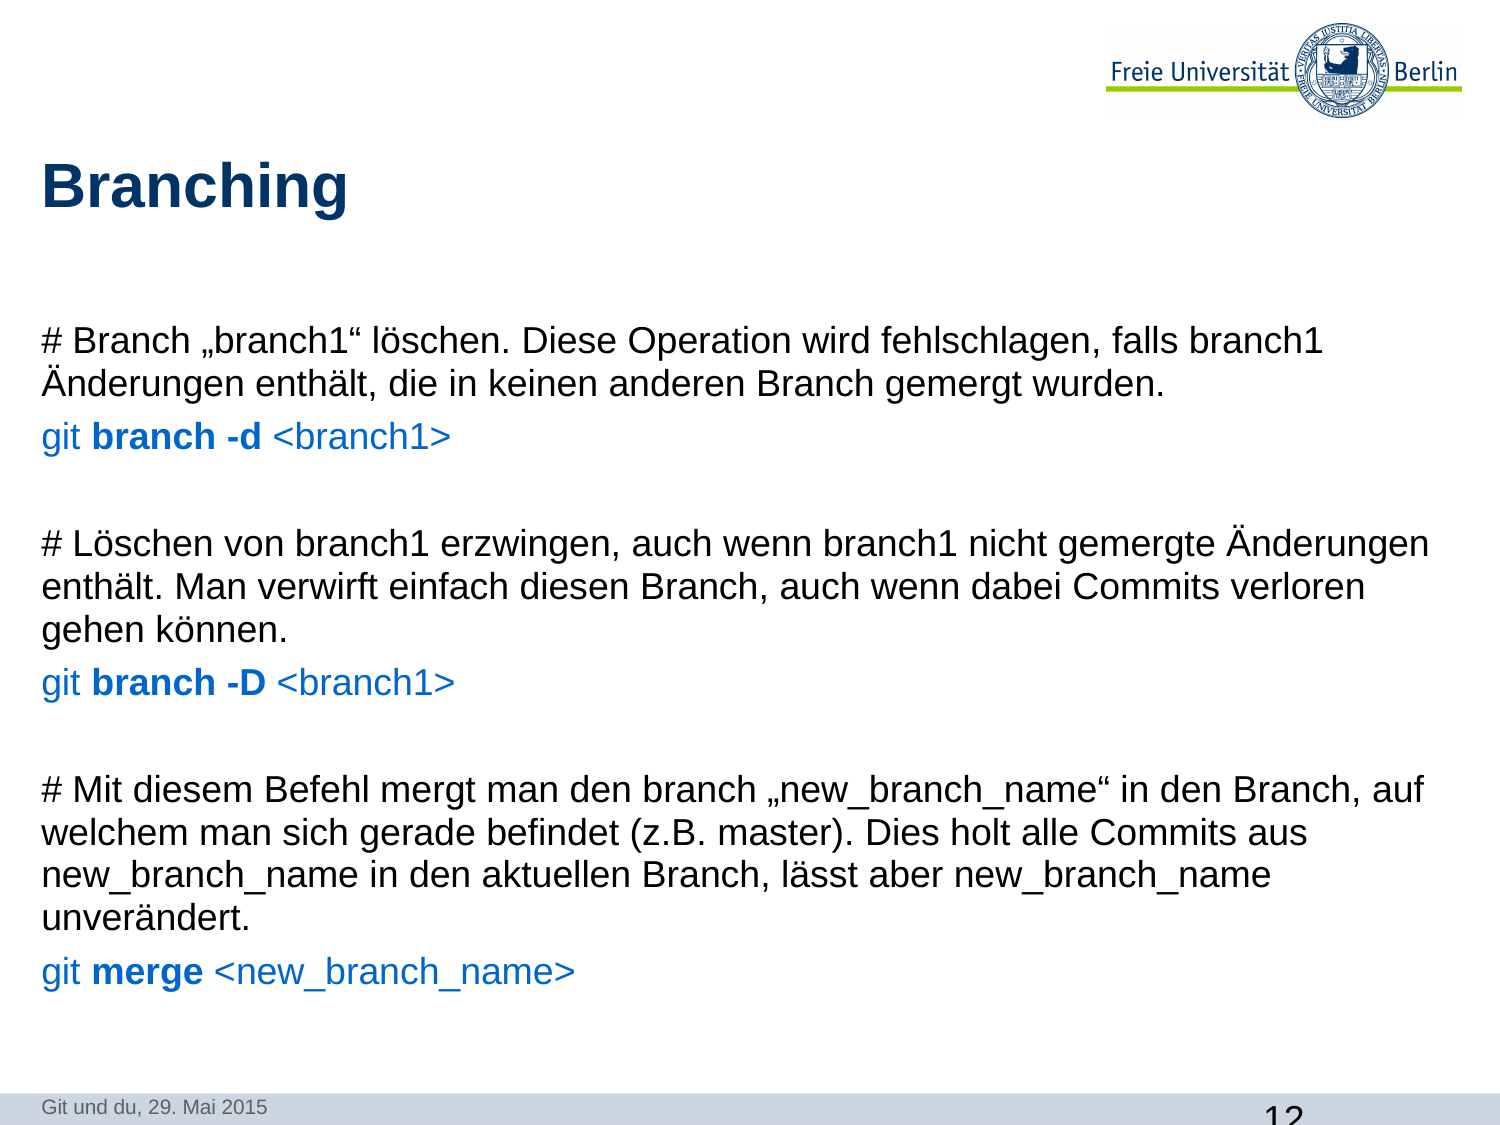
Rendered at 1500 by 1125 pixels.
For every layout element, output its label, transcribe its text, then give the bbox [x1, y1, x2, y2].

picture [1106, 23, 1462, 118]
title Branching [41, 150, 1460, 221]
list # Branch „branch1“ löschen. Diese Operation wird fehlschlagen, falls branch1 Änderungen enthält, die in keinen anderen Branch gemergt wurden. git branch -d <branch1> # Löschen von branch1 erzwingen, auch wenn branch1 nicht gemergte Änderungen enthält. Man verwirft einfach diesen Branch, auch wenn dabei Commits verloren gehen können. git branch -D <branch1> # Mit diesem Befehl mergt man den branch „new_branch_name“ in den Branch, auf welchem man sich gerade befindet (z.B. master). Dies holt alle Commits aus new_branch_name in den aktuellen Branch, lässt aber new_branch_name unverändert. git merge <new_branch_name> [41, 265, 1460, 1064]
